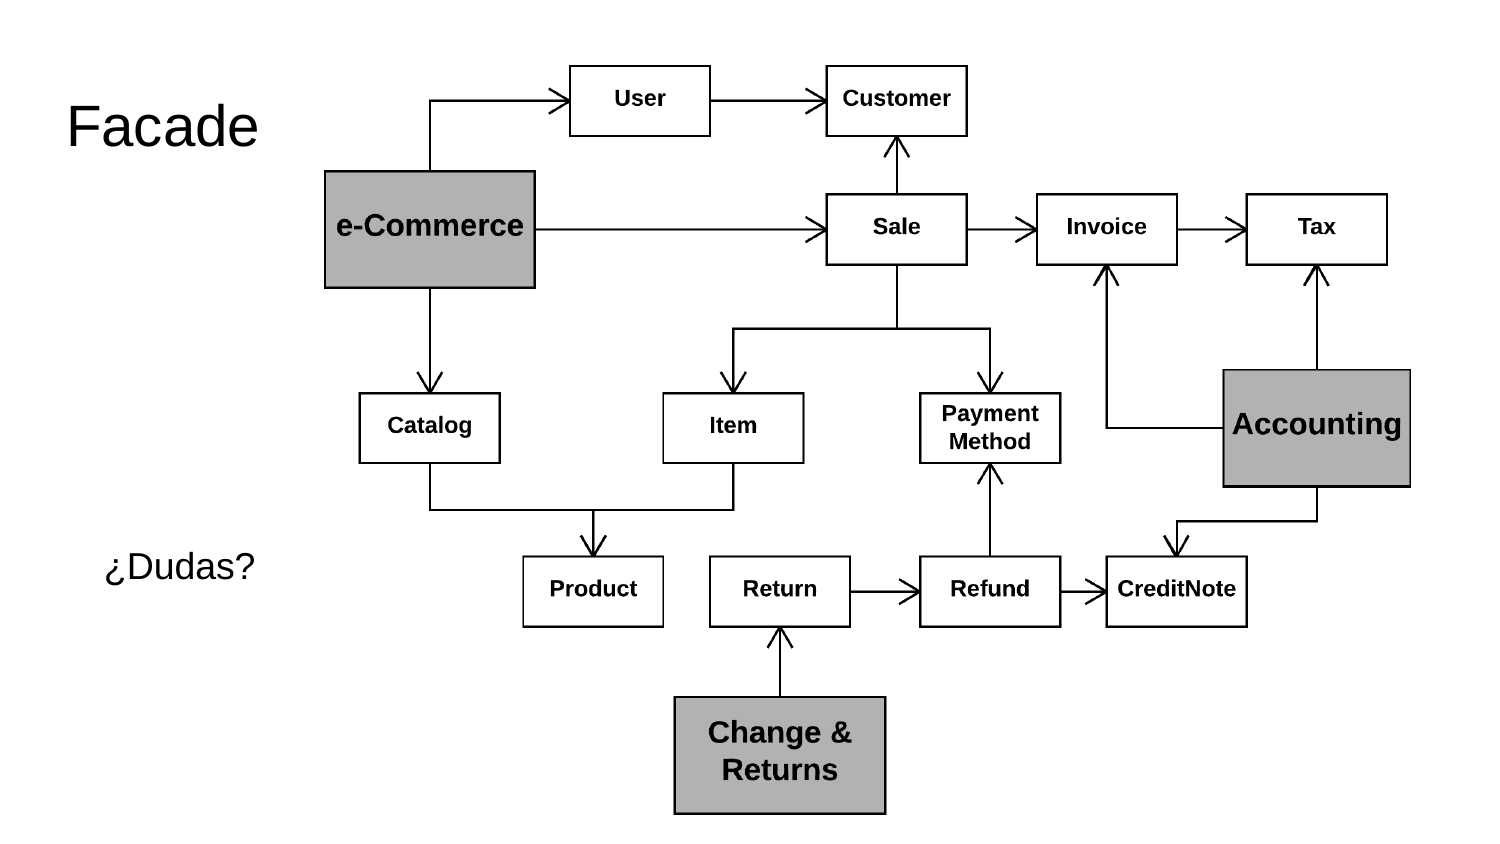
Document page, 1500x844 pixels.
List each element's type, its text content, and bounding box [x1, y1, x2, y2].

picture [278, 35, 1457, 844]
title Facade [51, 72, 278, 167]
text_box ¿Dudas? [0, 475, 360, 655]
